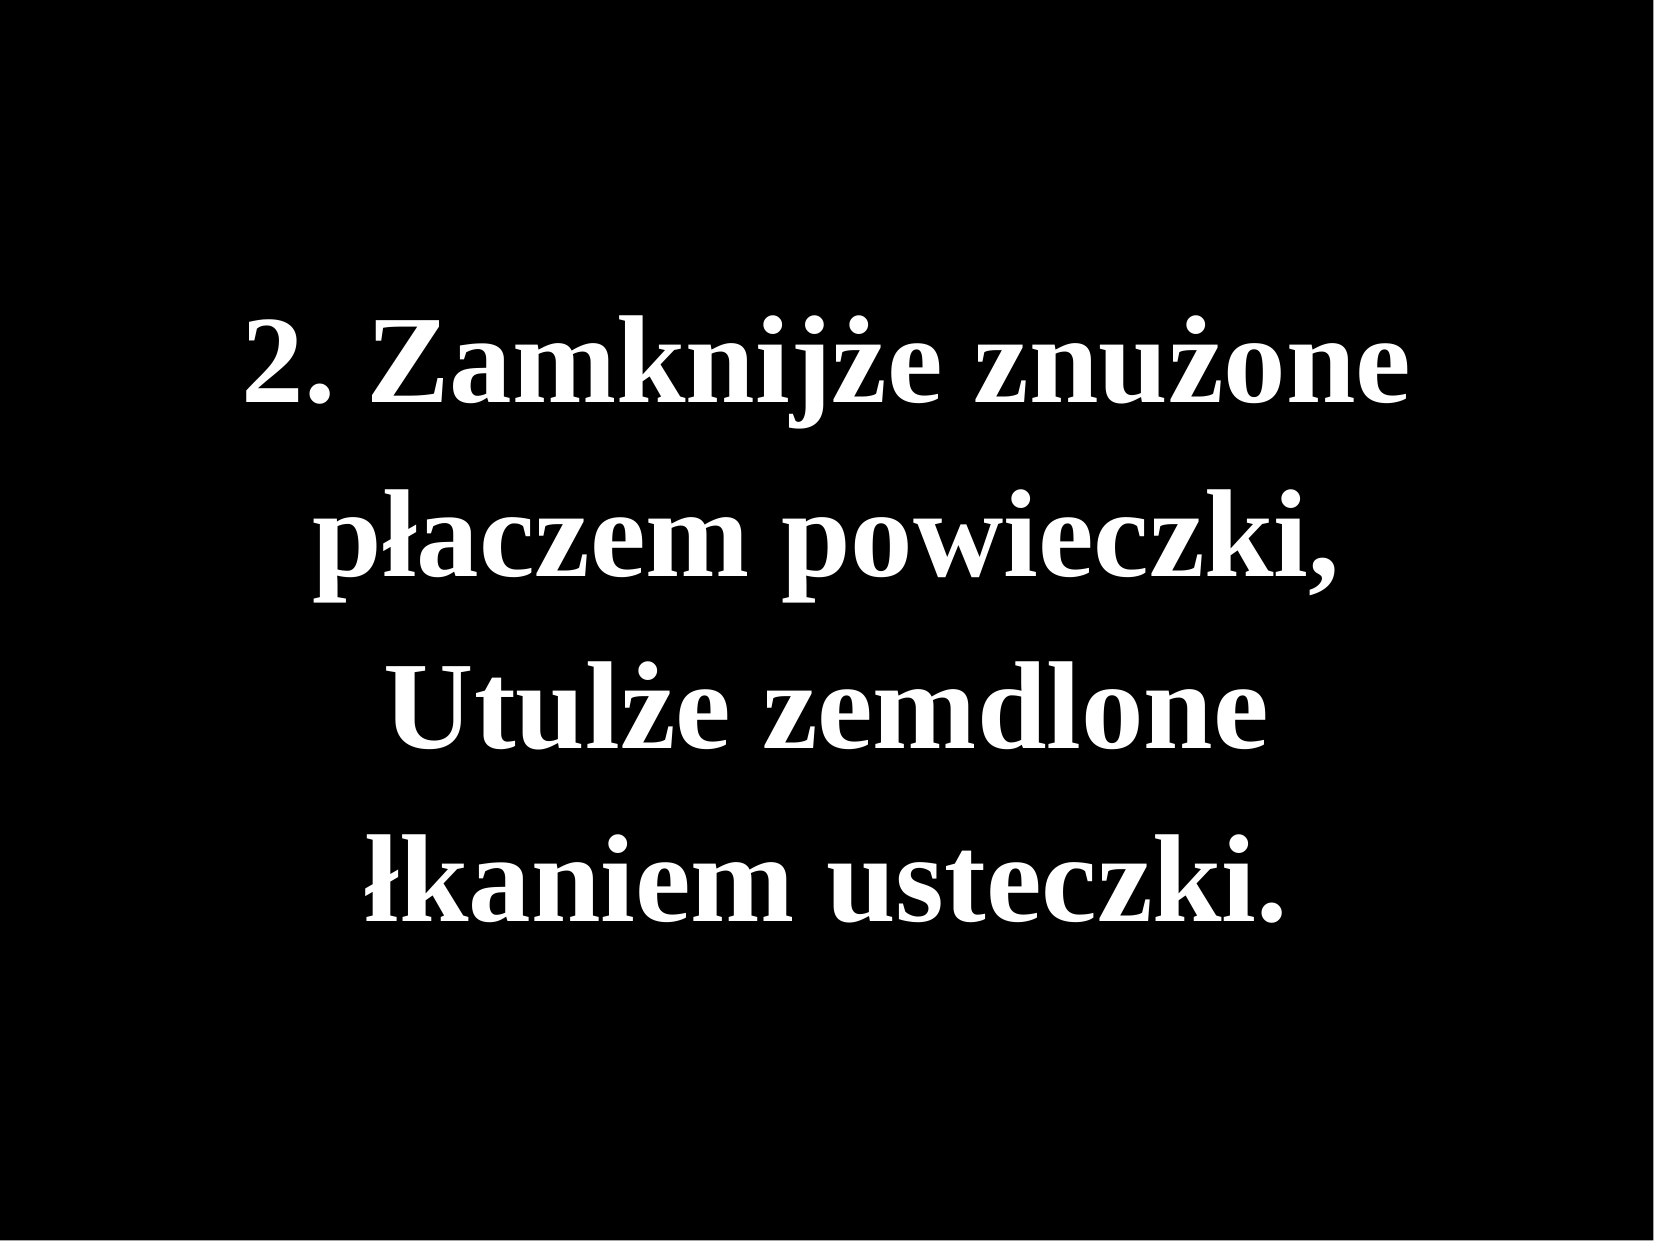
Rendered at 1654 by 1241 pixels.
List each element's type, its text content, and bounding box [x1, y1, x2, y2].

title 2. Zamknijże znużone ppp płaczem powieczki, ppp Utulże zemdlone ppp łkaniem usteczki. [0, 0, 1654, 1241]
